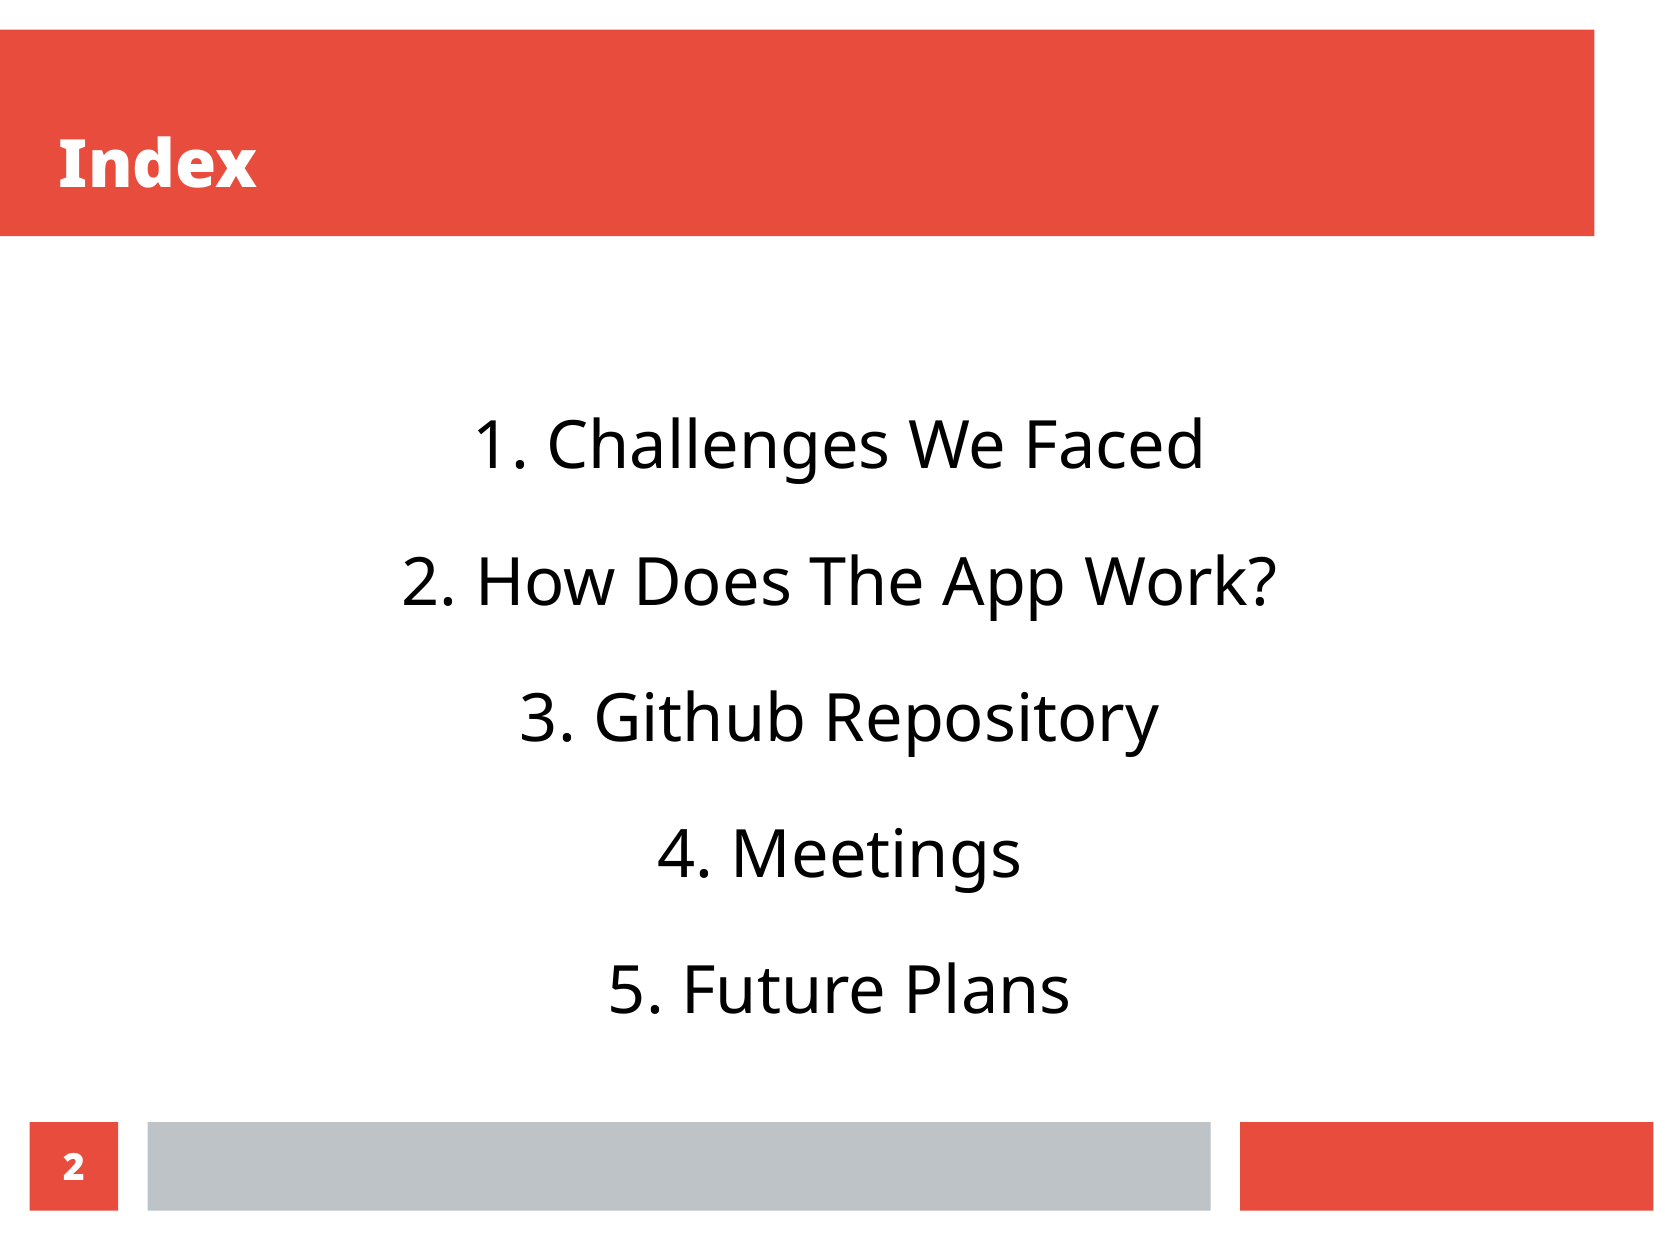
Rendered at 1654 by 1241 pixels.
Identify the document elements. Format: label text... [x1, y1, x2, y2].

text_box 1. Challenges We Faced 2. How Does The App Work? 3. Github Repository 4. Meetings 5. Future Plans [135, 345, 1546, 921]
title Index [59, 59, 1595, 207]
